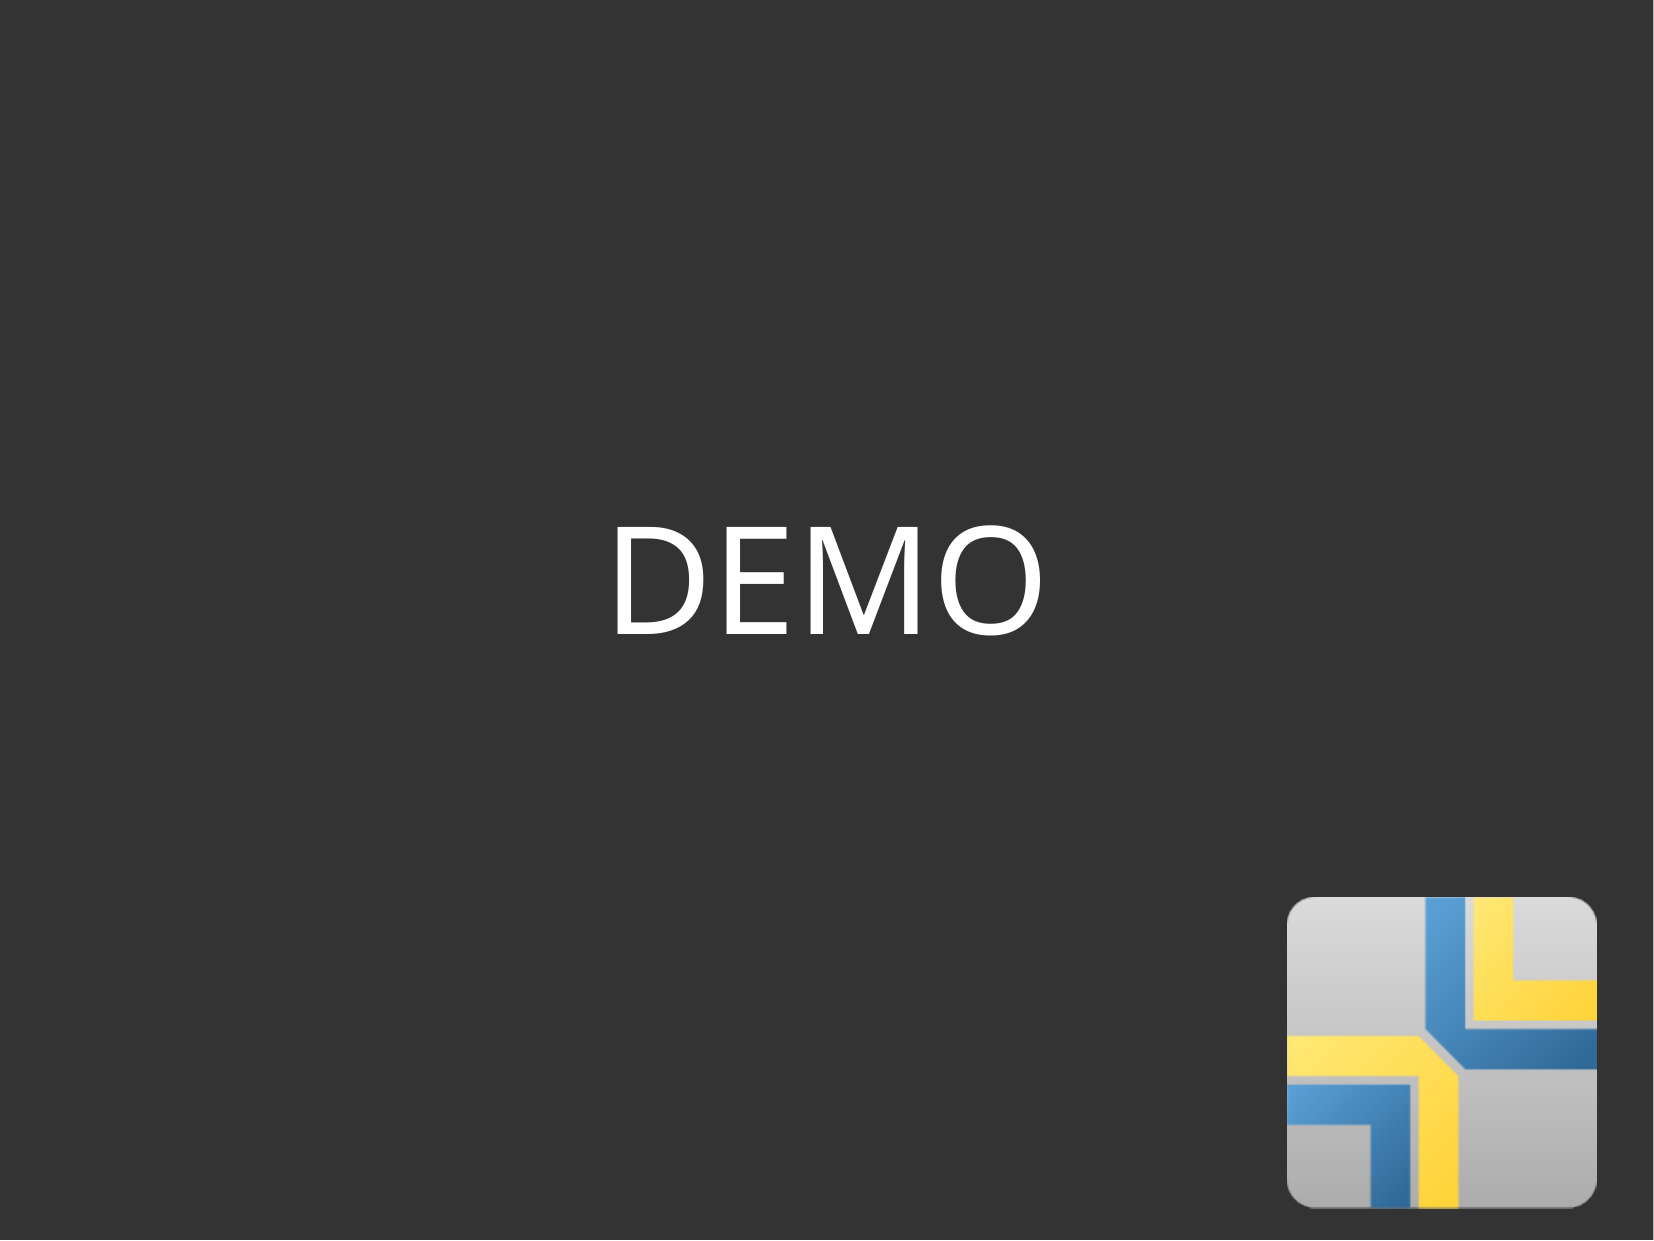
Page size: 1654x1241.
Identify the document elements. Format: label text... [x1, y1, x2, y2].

picture [1287, 897, 1597, 1209]
title DEMO [82, 472, 1571, 680]
